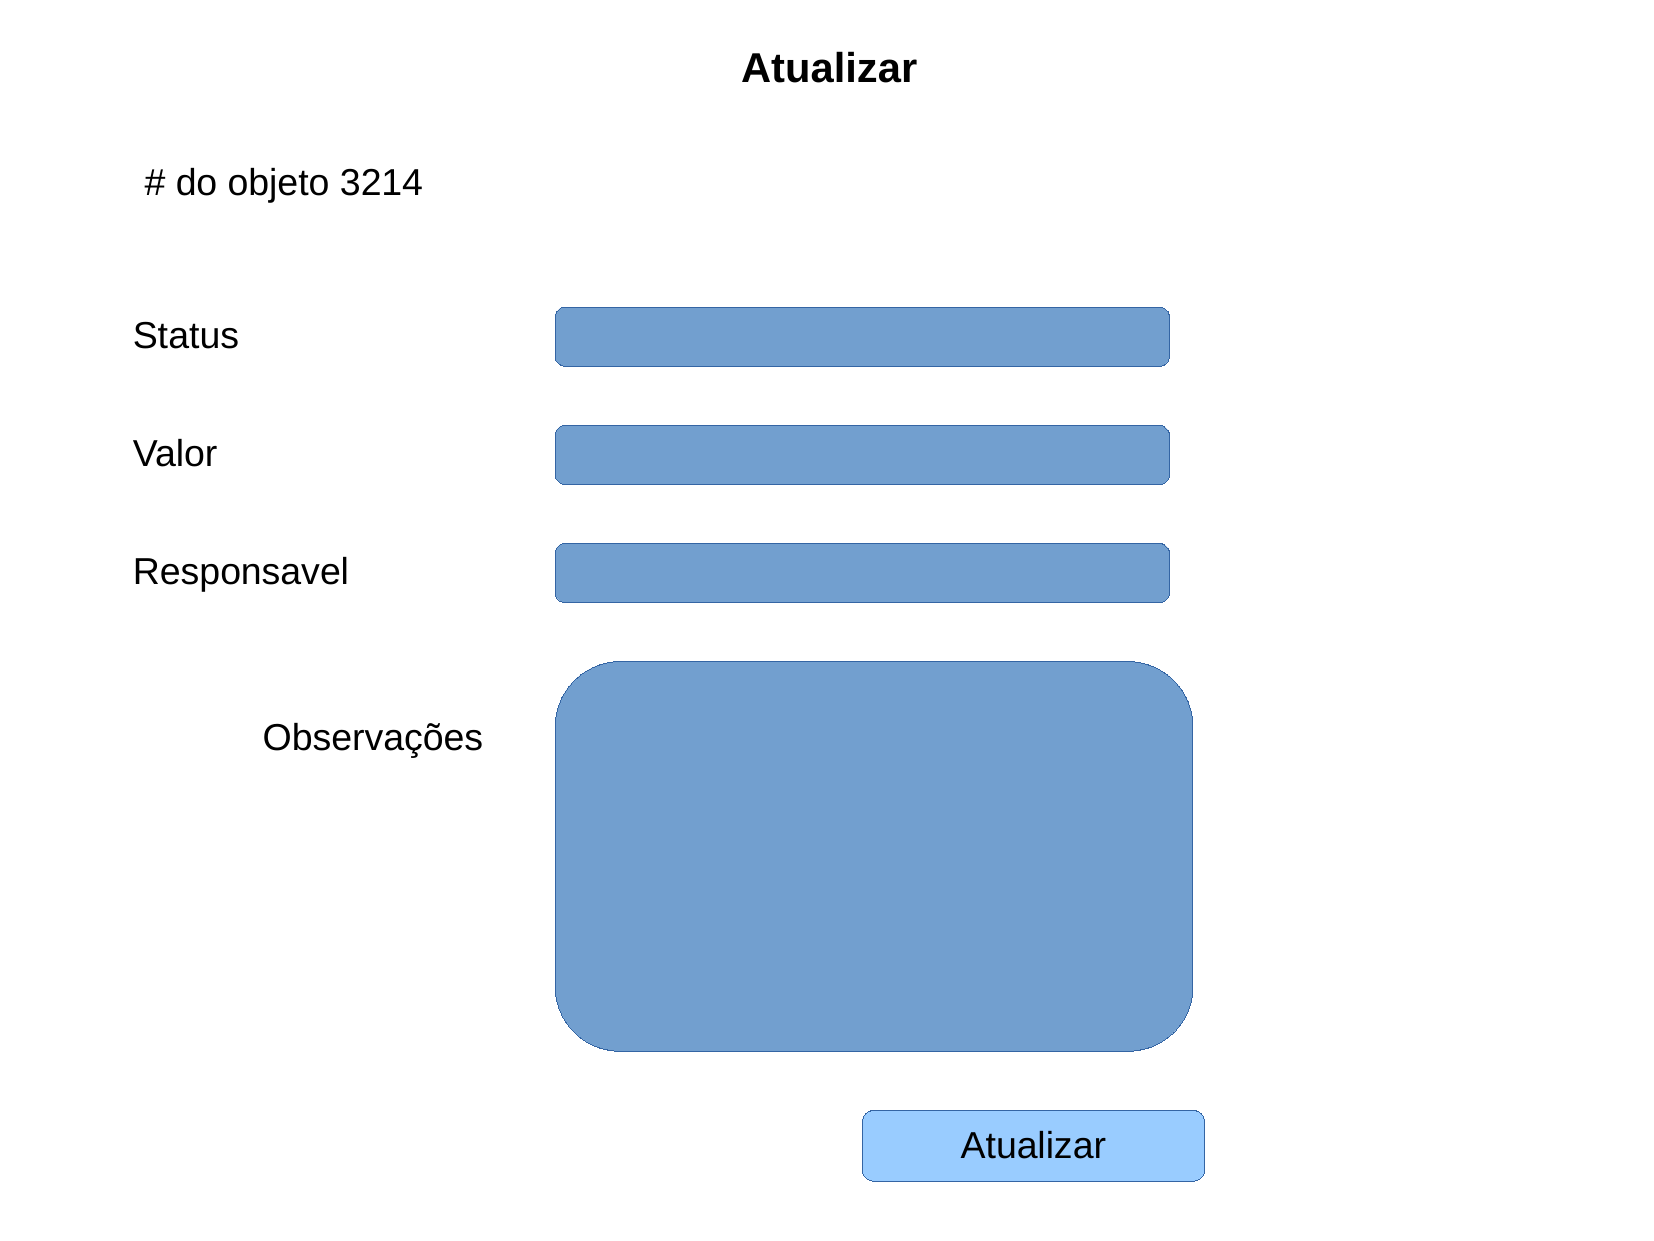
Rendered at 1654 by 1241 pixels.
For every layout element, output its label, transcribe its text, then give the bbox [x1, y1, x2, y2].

text_box [555, 425, 1170, 485]
text_box Observações [248, 708, 557, 766]
text_box [555, 543, 1170, 603]
text_box [555, 307, 1170, 367]
text_box Atualizar [862, 1110, 1205, 1182]
text_box Valor [118, 425, 561, 483]
text_box [555, 661, 1193, 1052]
text_box Atualizar [726, 37, 957, 146]
text_box # do objeto 3214 [129, 153, 520, 211]
text_box Status [118, 307, 560, 364]
text_box Responsavel [118, 543, 561, 601]
